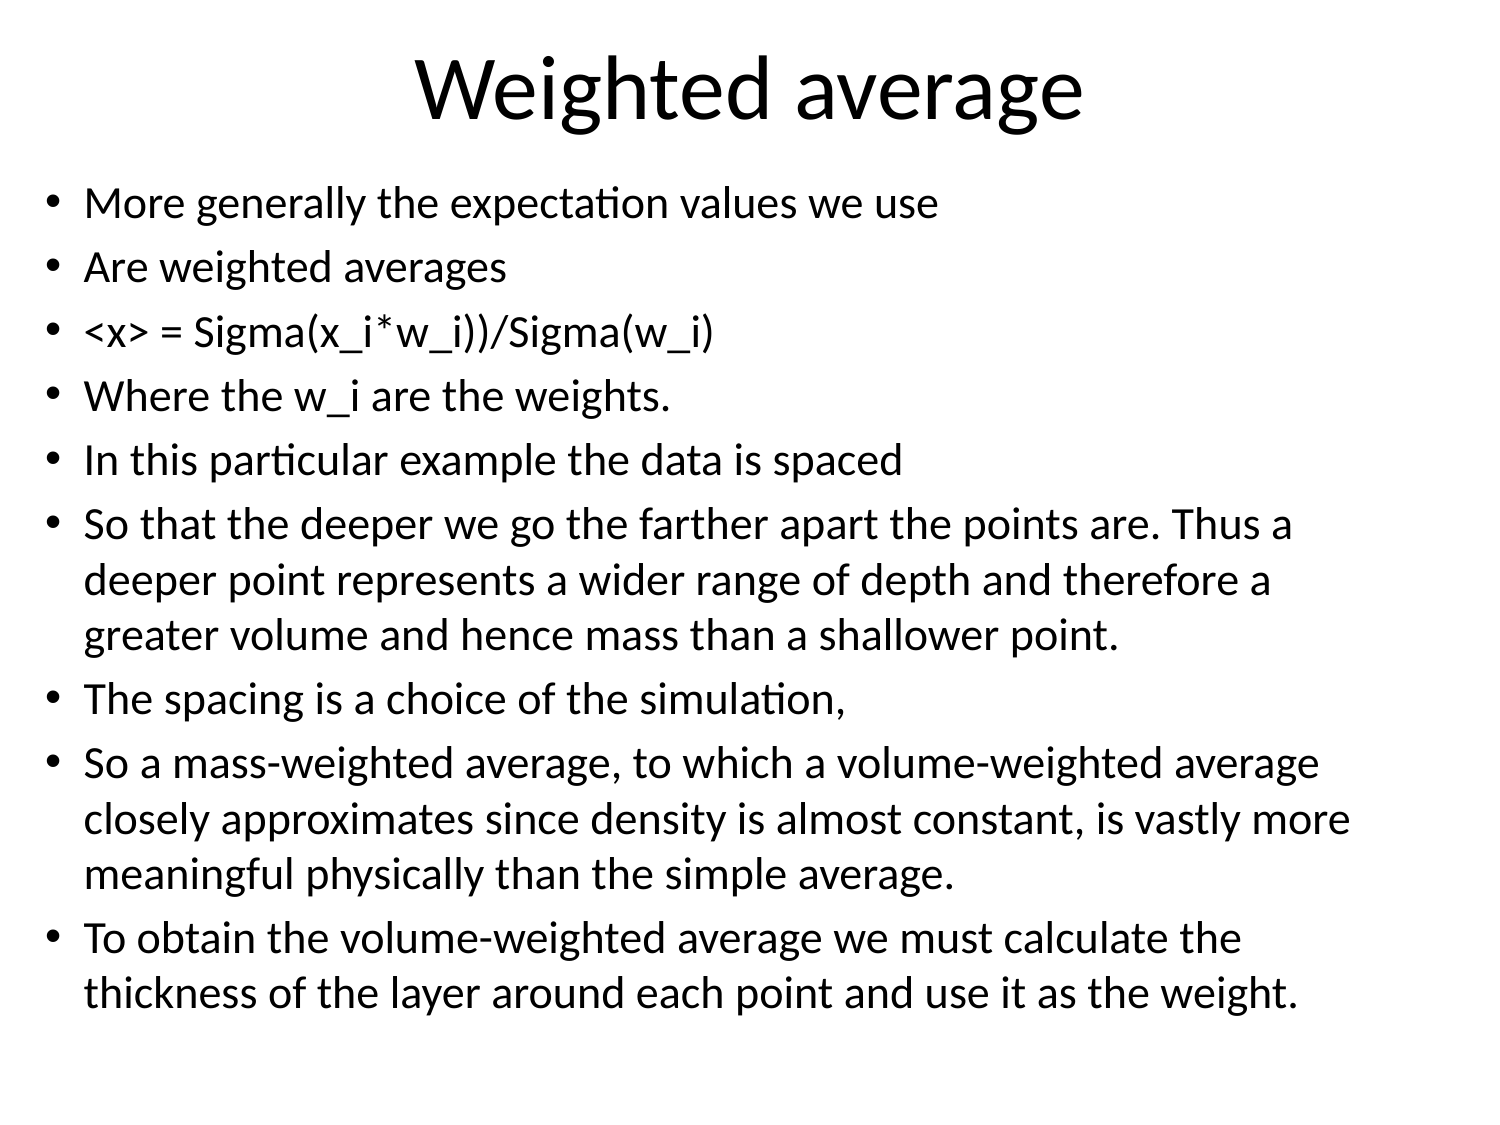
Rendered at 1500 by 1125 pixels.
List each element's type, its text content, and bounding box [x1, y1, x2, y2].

title Weighted average [75, 0, 1425, 164]
list More generally the expectation values we use Are weighted averages <x> = Sigma(x_i*w_i))/Sigma(w_i) Where the w_i are the weights. In this particular example the data is spaced So that the deeper we go the farther apart the points are. Thus a deeper point represents a wider range of depth and therefore a greater volume and hence mass than a shallower point. The spacing is a choice of the simulation, So a mass-weighted average, to which a volume-weighted average closely approximates since density is almost constant, is vastly more meaningful physically than the simple average. To obtain the volume-weighted average we must calculate the thickness of the layer around each point and use it as the weight. [30, 164, 1433, 1039]
